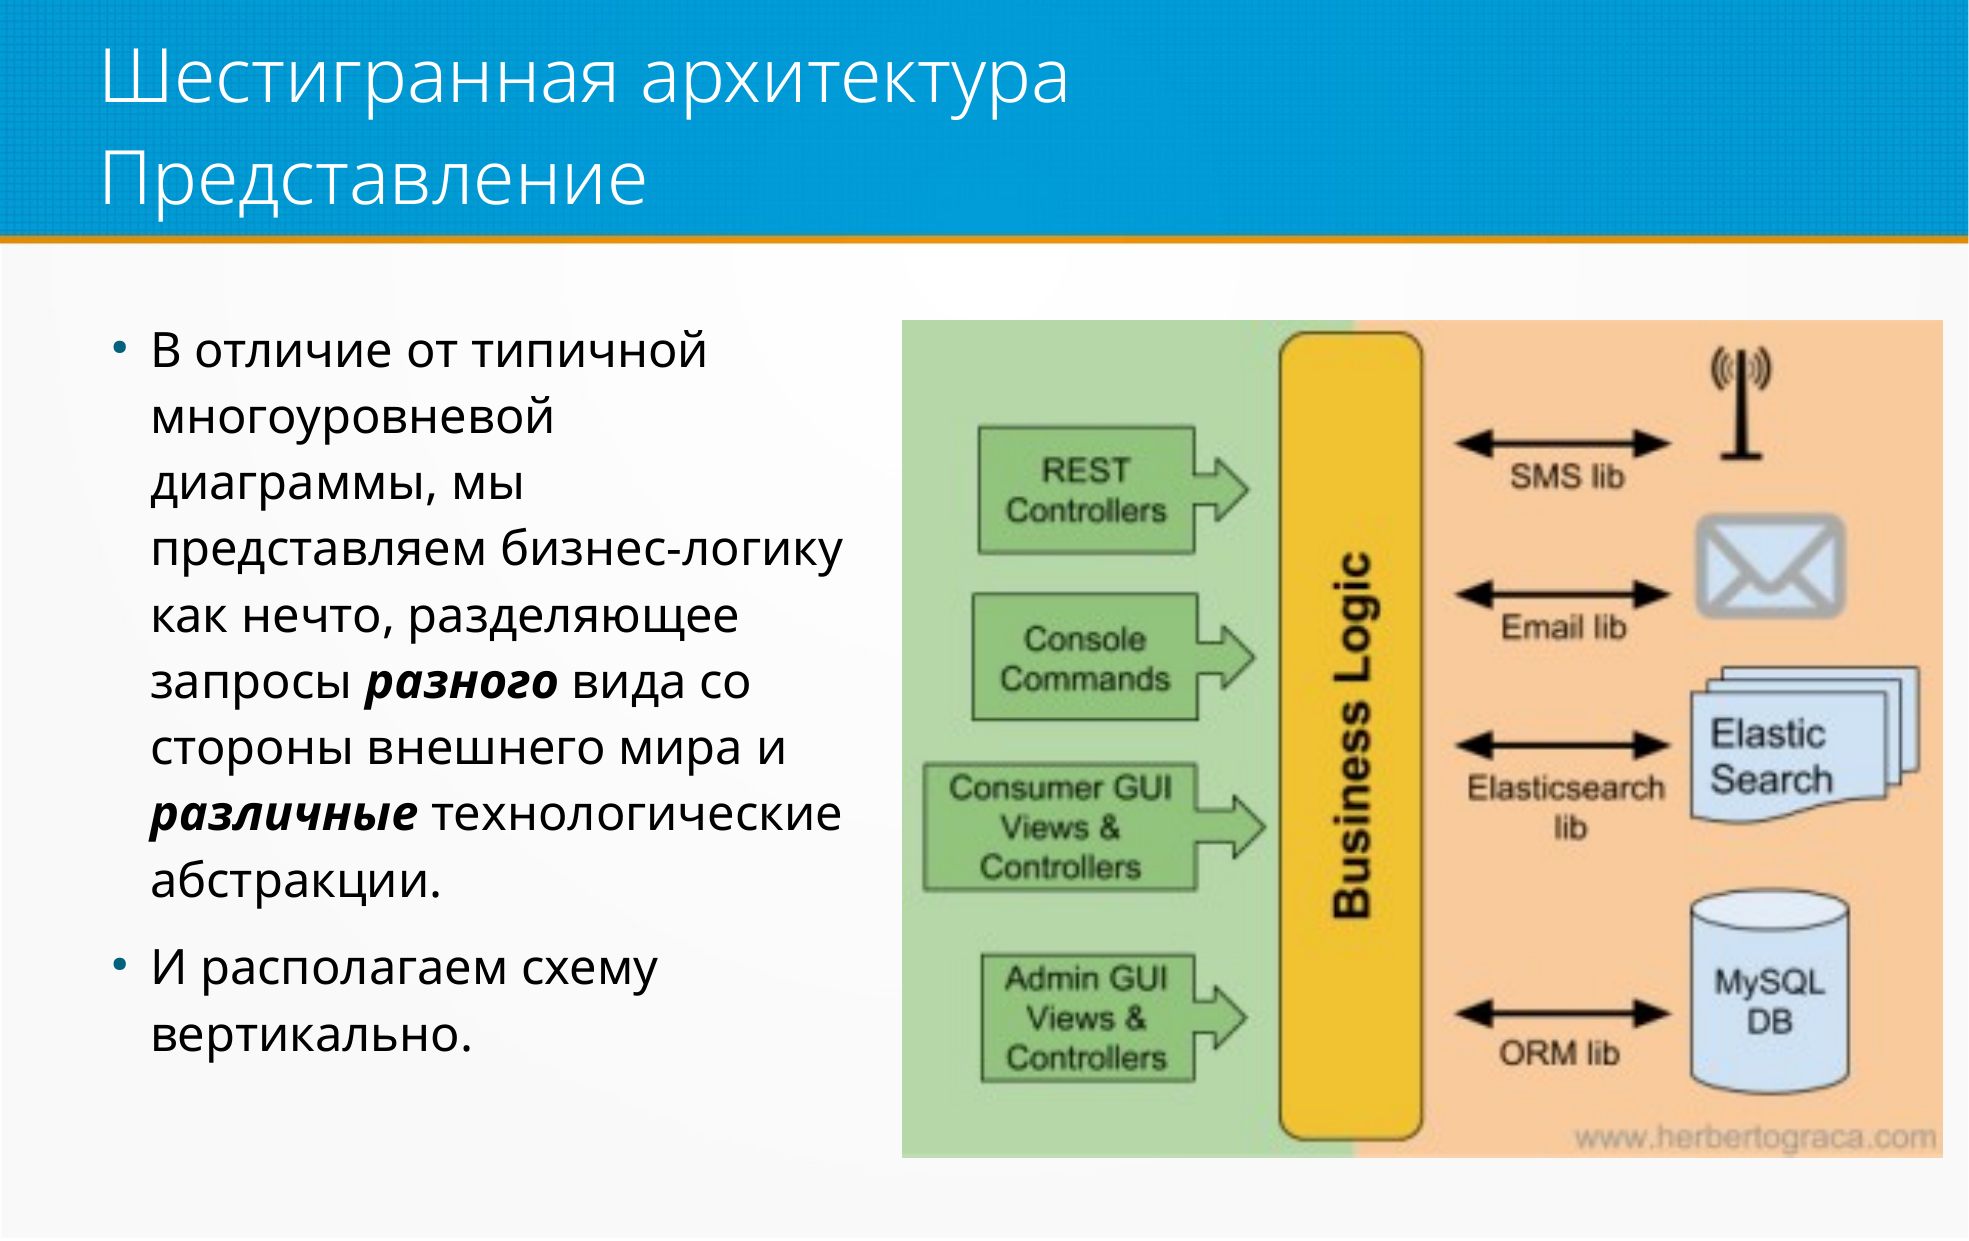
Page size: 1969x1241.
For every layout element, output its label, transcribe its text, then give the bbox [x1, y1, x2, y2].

title Шестигранная архитектура Представление [98, 19, 1870, 227]
picture [0, 233, 1969, 1241]
list В отличие от типичной многоуровневой диаграммы, мы представляем бизнес-логику как нечто, разделяющее запросы разного вида со стороны внешнего мира и различные технологические абстракции. И располагаем схему вертикально. [98, 315, 851, 1182]
